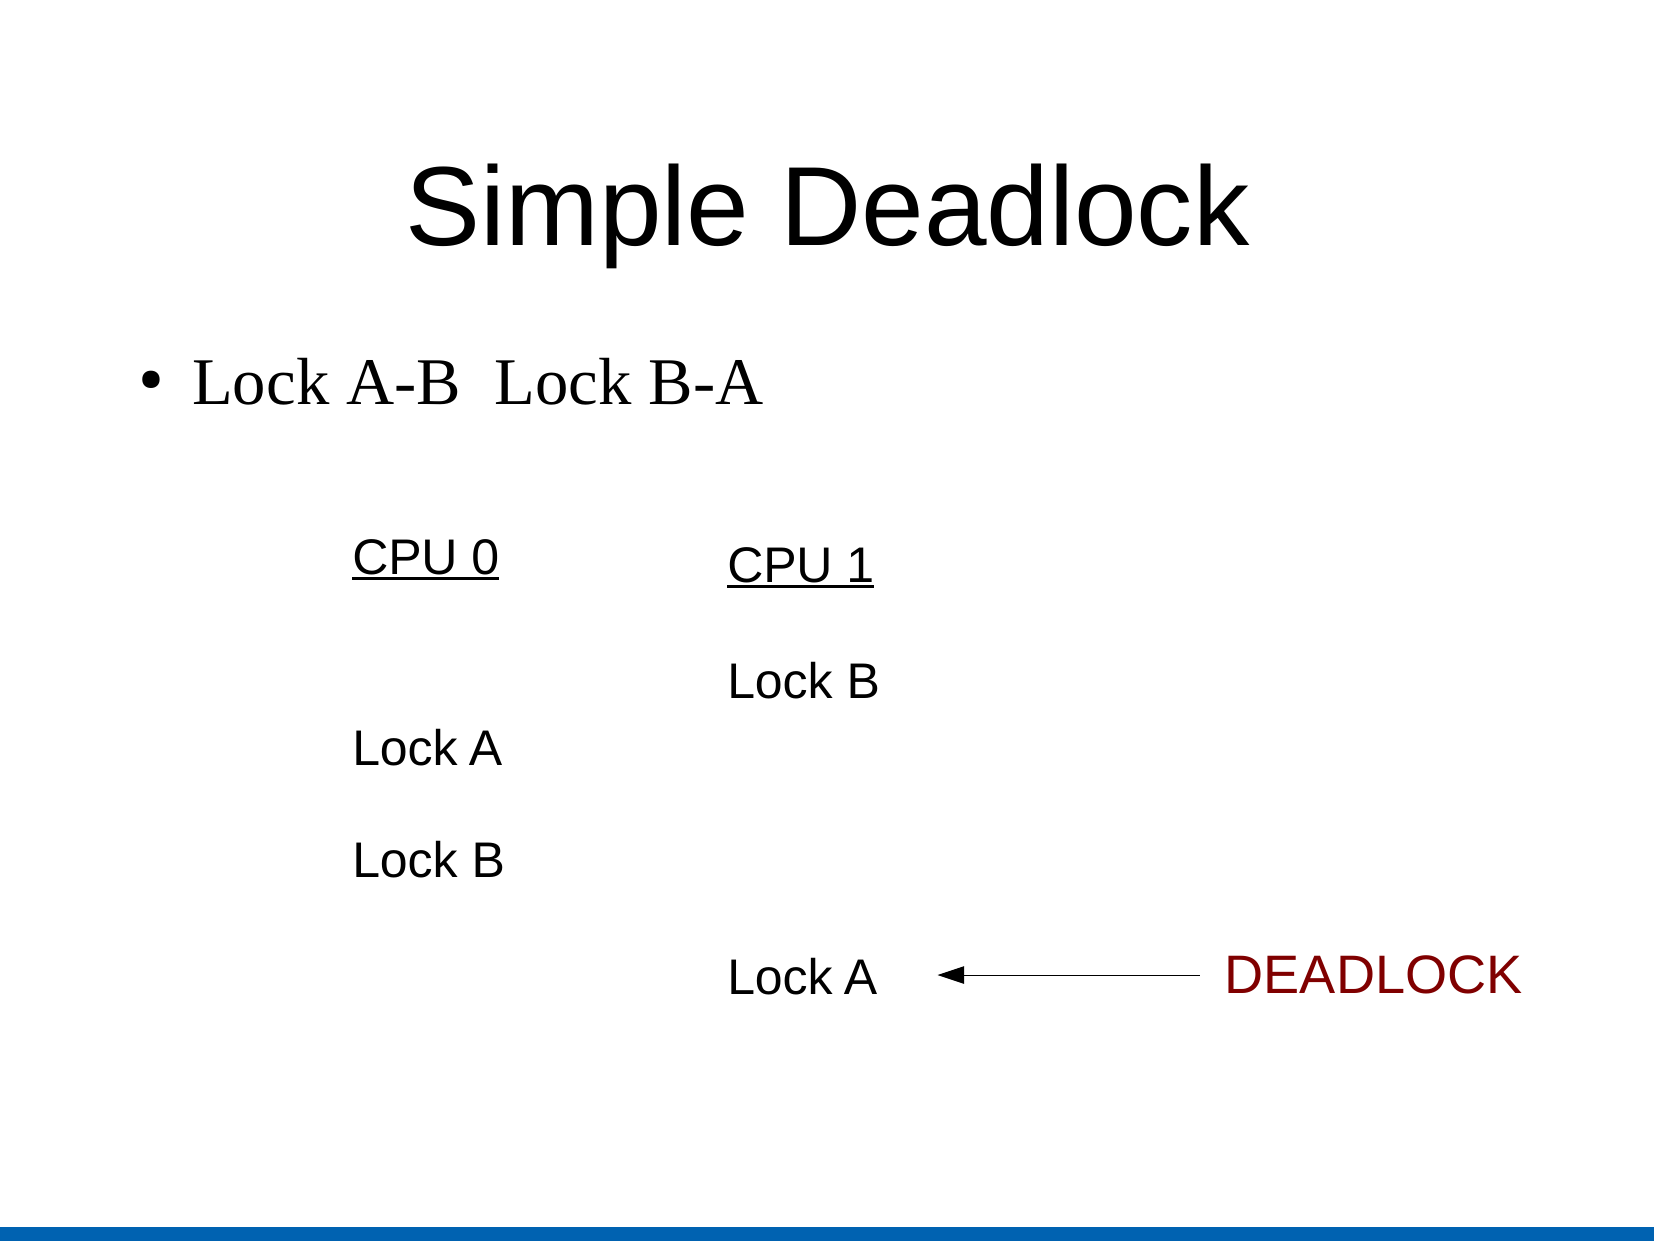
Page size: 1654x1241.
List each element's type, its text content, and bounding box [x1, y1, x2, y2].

text_box Lock B [337, 825, 520, 896]
text_box DEADLOCK [1209, 937, 1538, 1013]
text_box Lock A [712, 941, 893, 1013]
text_box CPU 0 [337, 521, 515, 593]
text_box Lock A [337, 712, 518, 784]
list Lock A-B Lock B-A [121, 344, 1534, 1112]
text_box Lock B [712, 646, 895, 717]
title Simple Deadlock [121, 102, 1534, 310]
text_box CPU 1 [712, 529, 890, 601]
